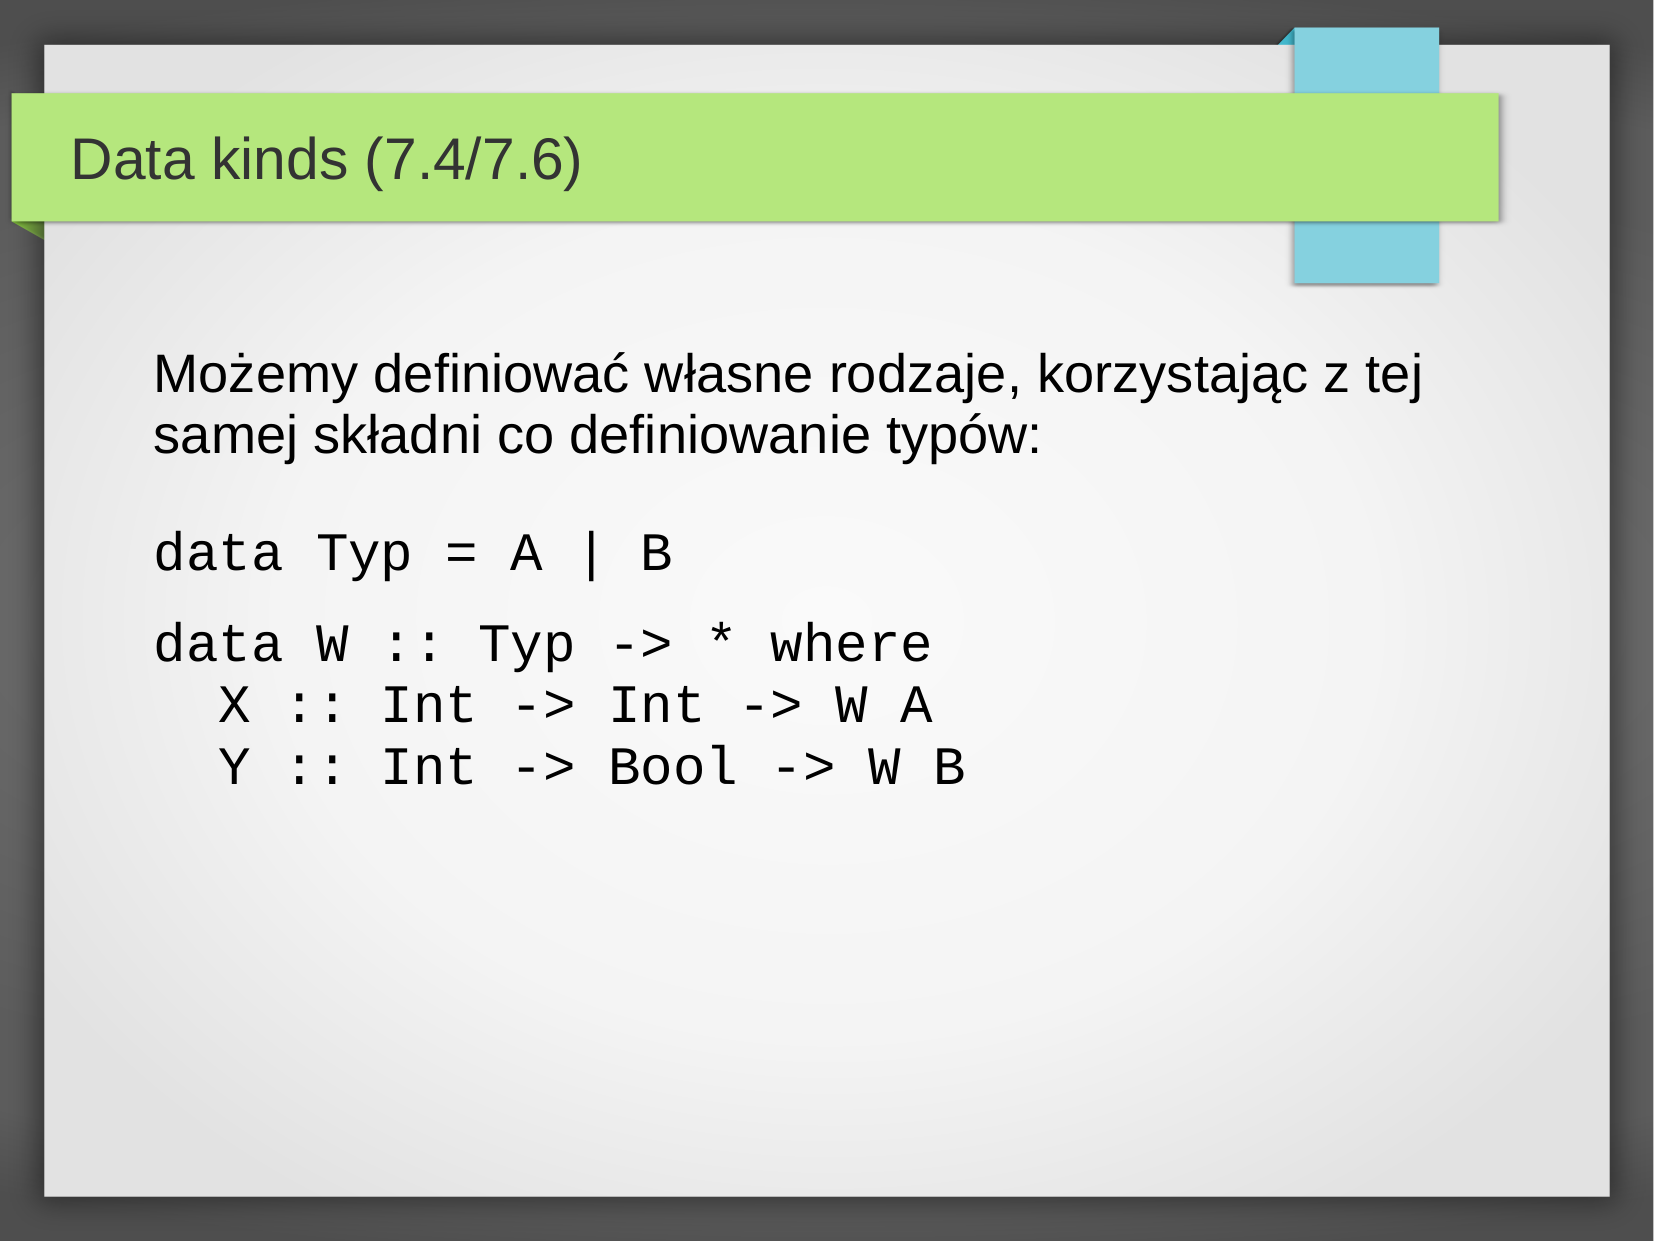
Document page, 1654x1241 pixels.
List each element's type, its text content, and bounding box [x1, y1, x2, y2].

picture [0, 0, 1654, 1241]
title Data kinds (7.4/7.6) [70, 106, 1229, 213]
list Możemy definiować własne rodzaje, korzystając z tej samej składni co definiowanie typów: data Typ = A | B data W :: Typ -> * where X :: Int -> Int -> W A Y :: Int -> Bool -> W B [82, 343, 1538, 1063]
